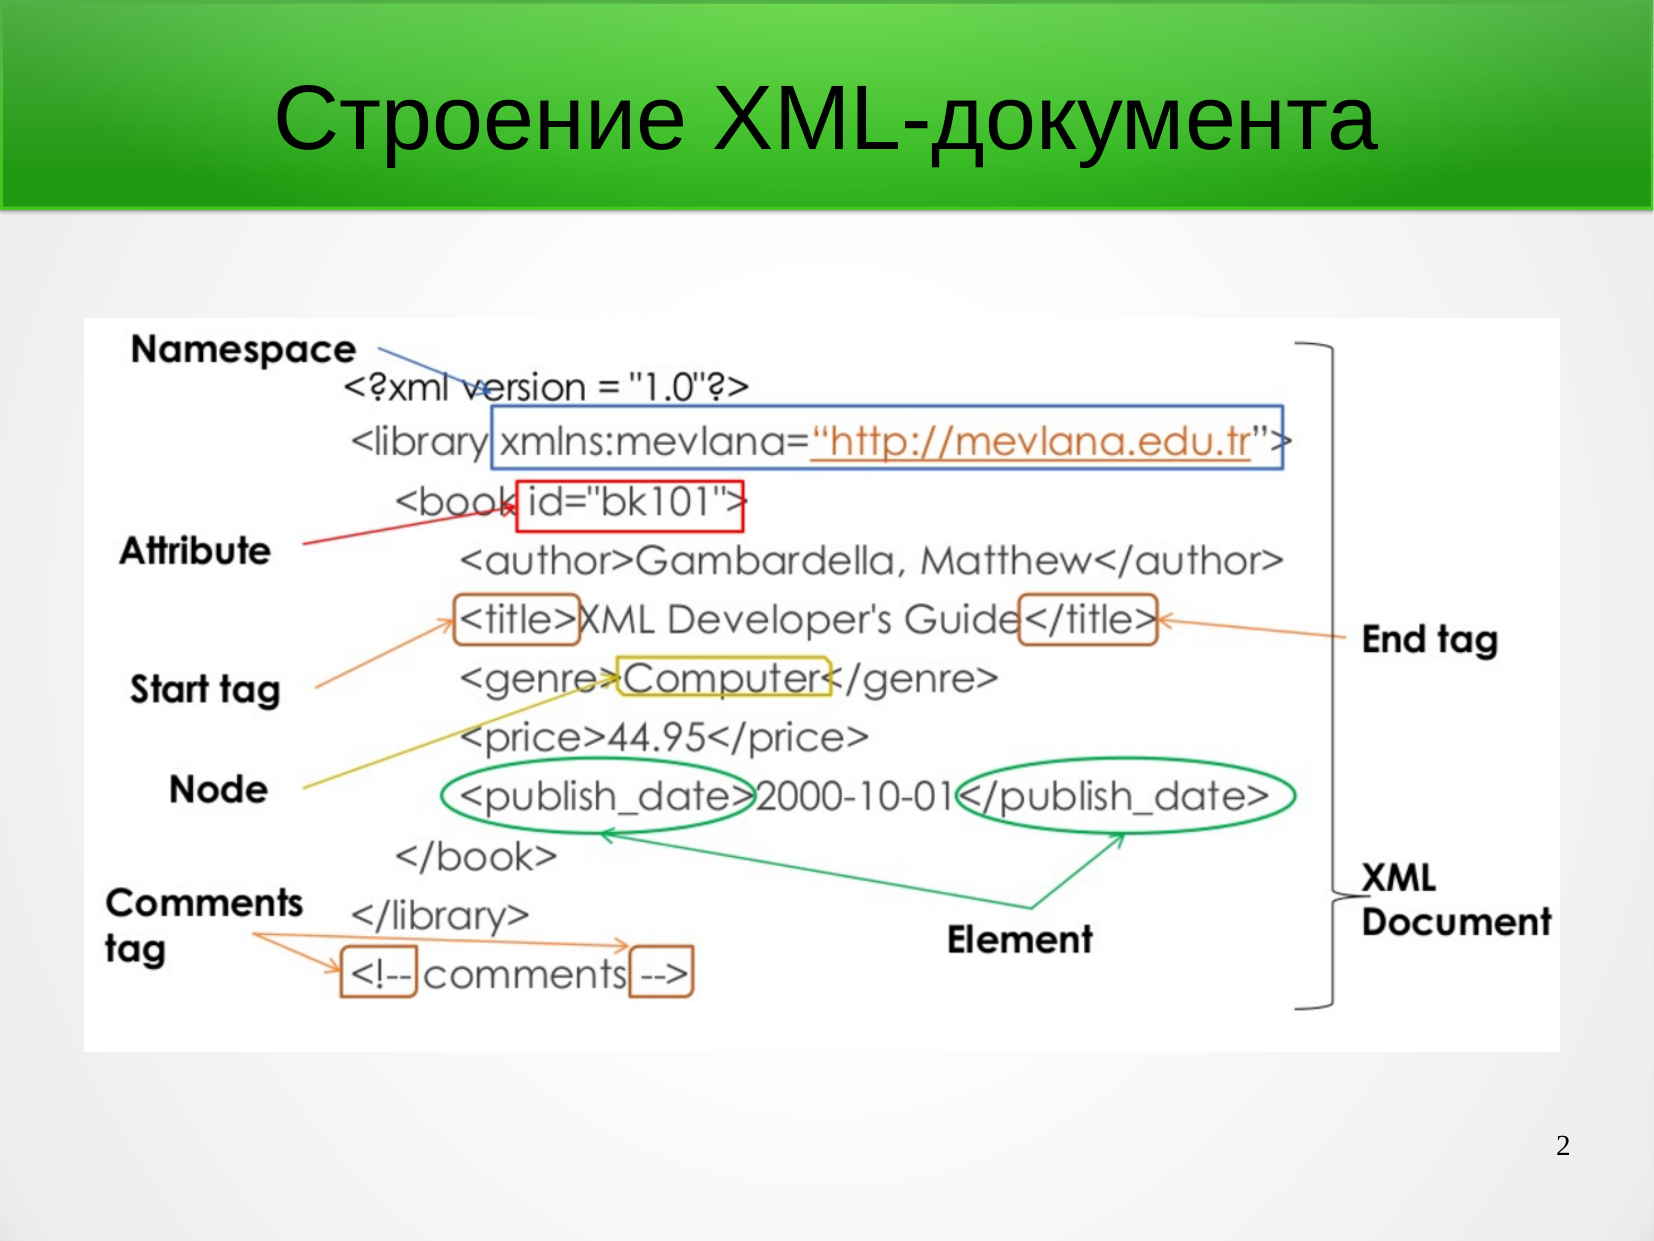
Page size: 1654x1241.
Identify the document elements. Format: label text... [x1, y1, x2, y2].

title Строение XML-документа [82, 66, 1571, 170]
picture [84, 318, 1560, 1052]
